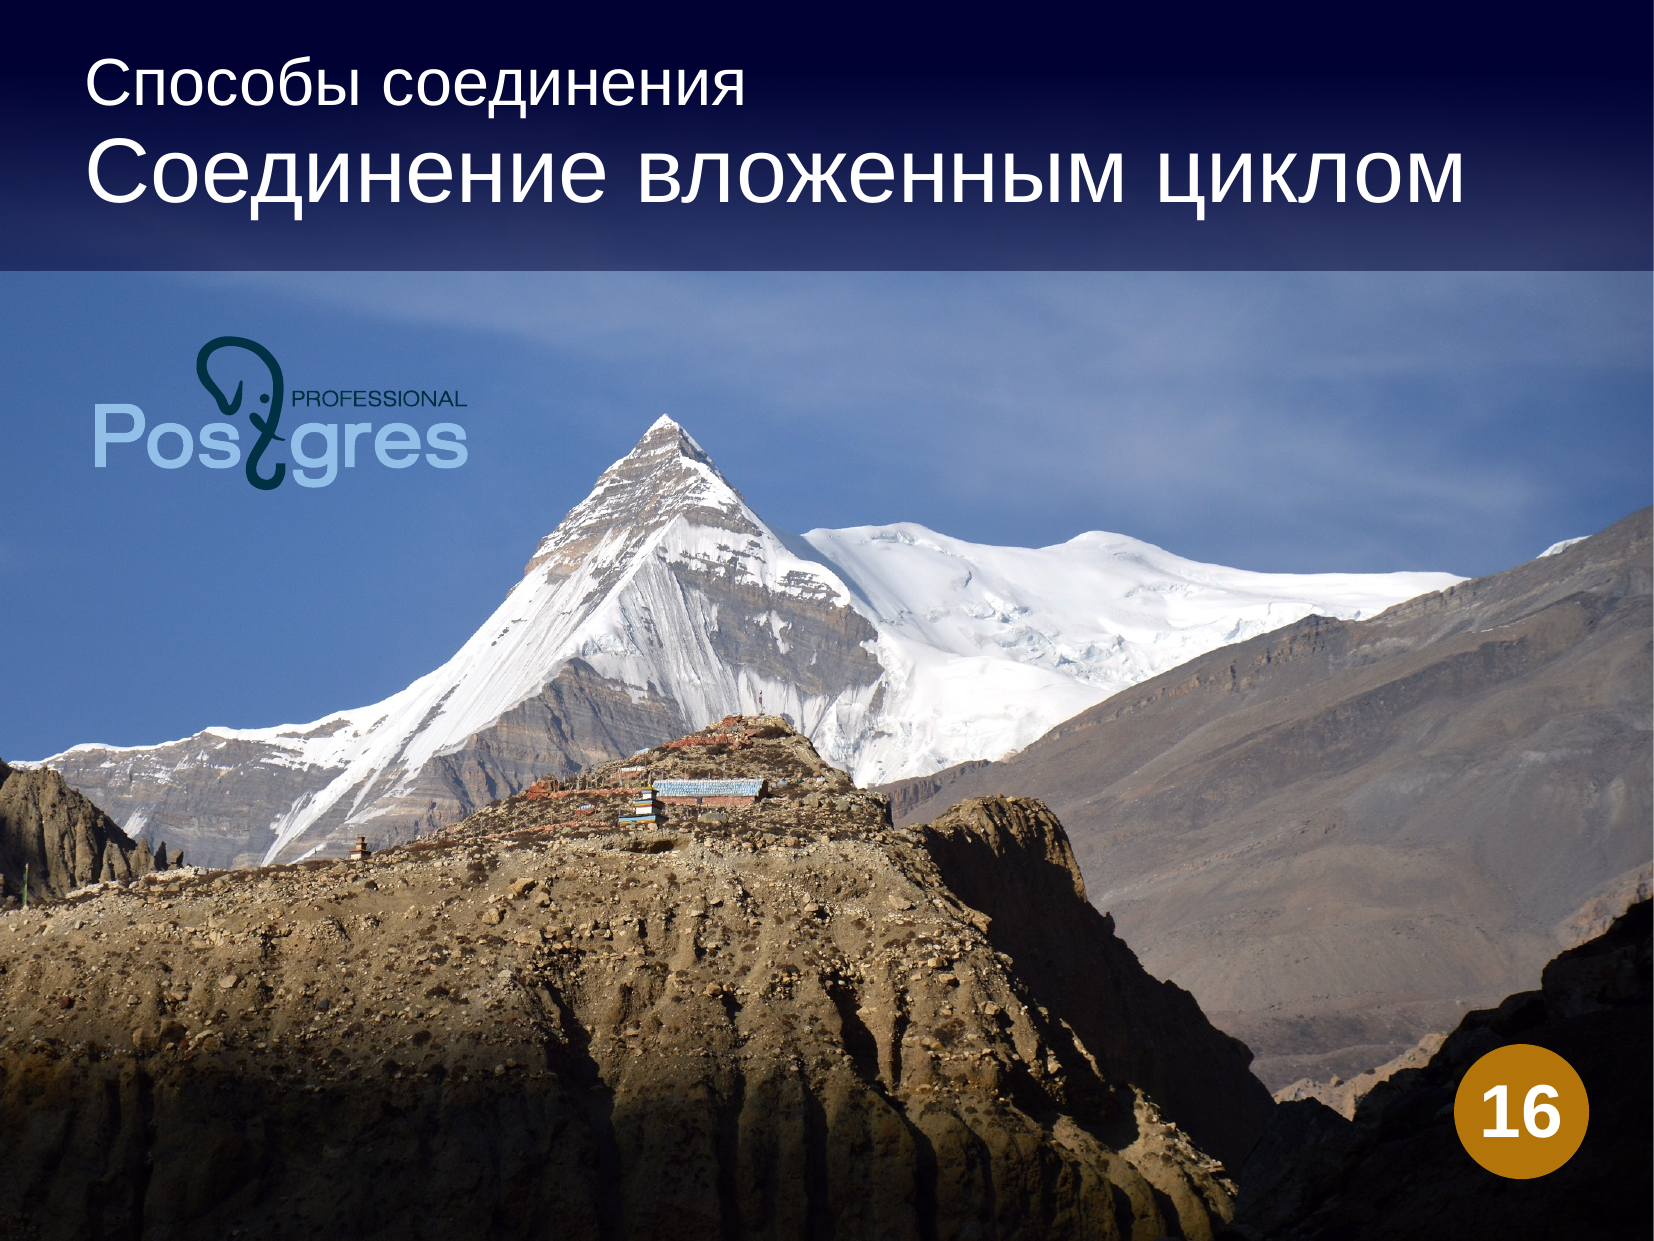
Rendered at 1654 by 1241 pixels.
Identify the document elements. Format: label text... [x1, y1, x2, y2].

text_box 16 [1454, 1044, 1590, 1180]
title Способы соединения Соединение вложенным циклом [84, 44, 1636, 251]
picture [0, 271, 1654, 1241]
